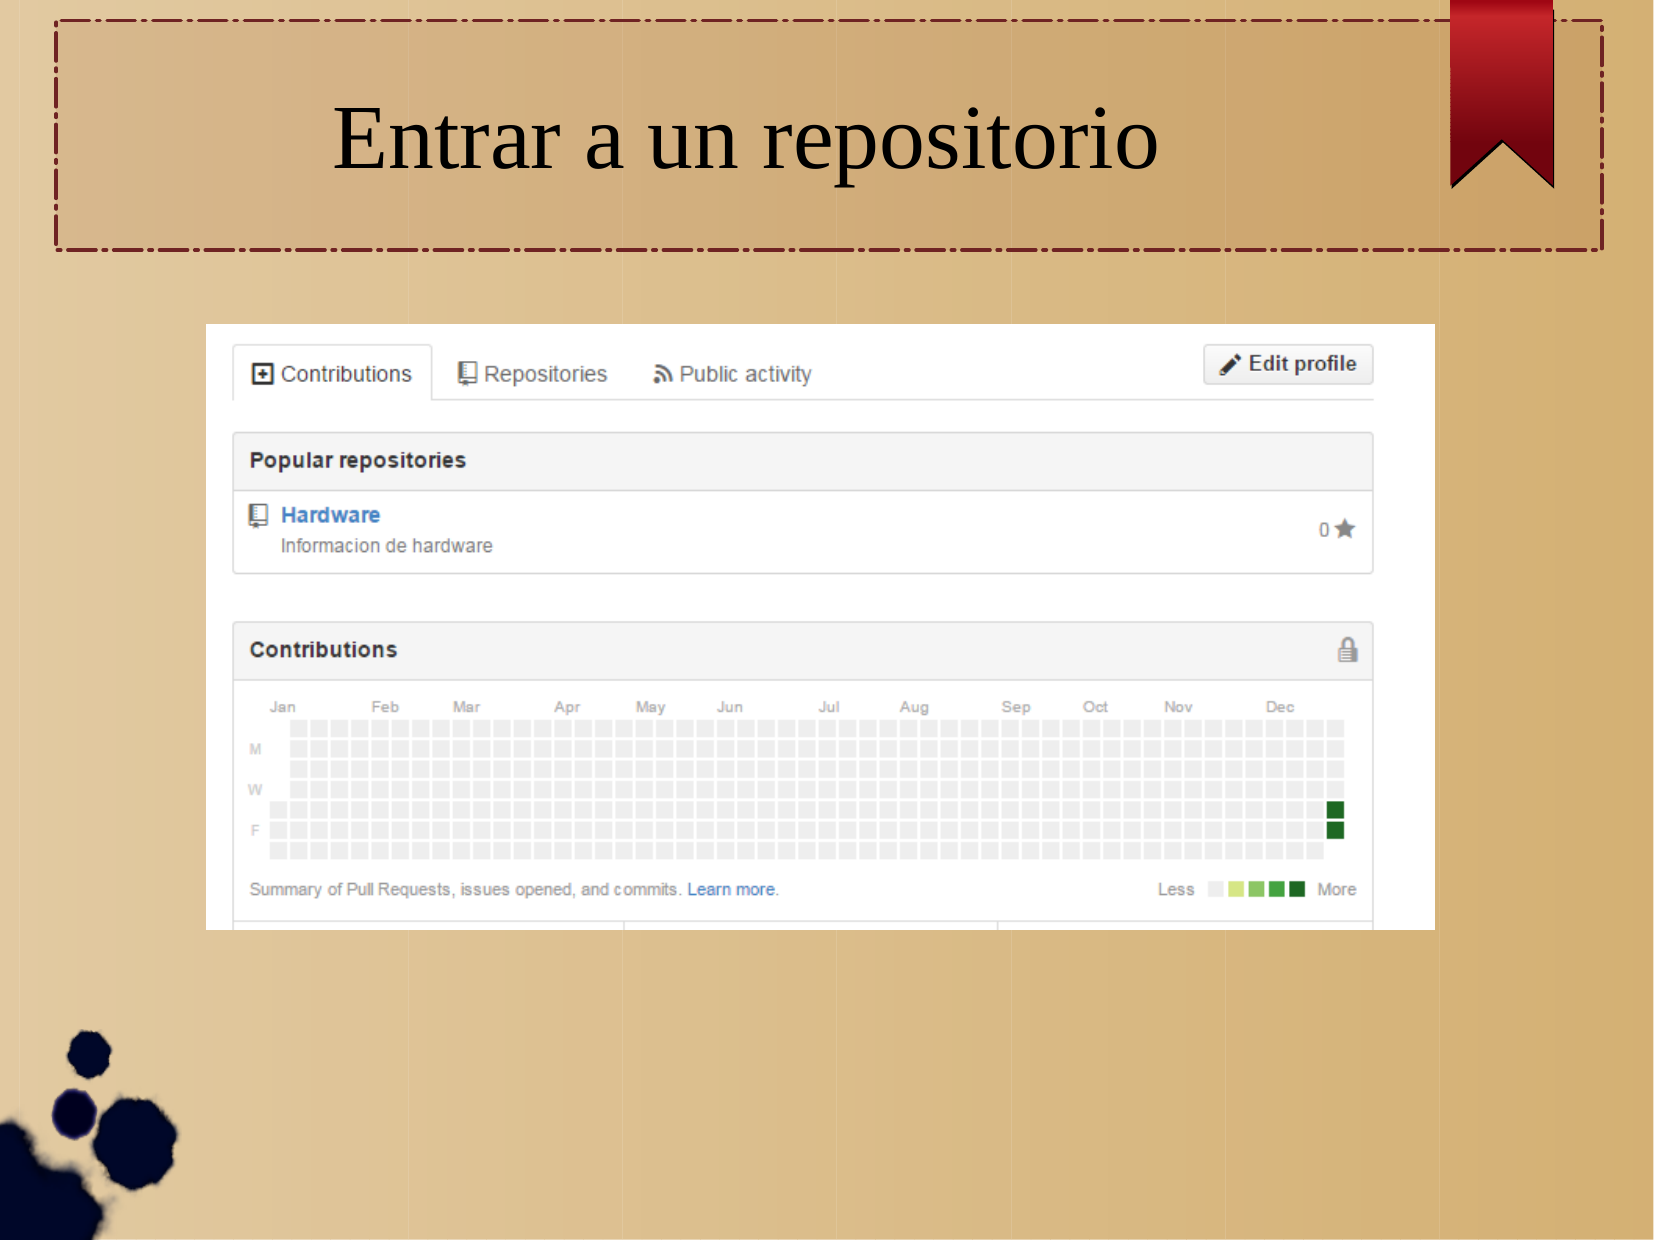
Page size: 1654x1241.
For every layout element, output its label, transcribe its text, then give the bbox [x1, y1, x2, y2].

picture [206, 324, 1435, 930]
title Entrar a un repositorio [82, 47, 1412, 229]
